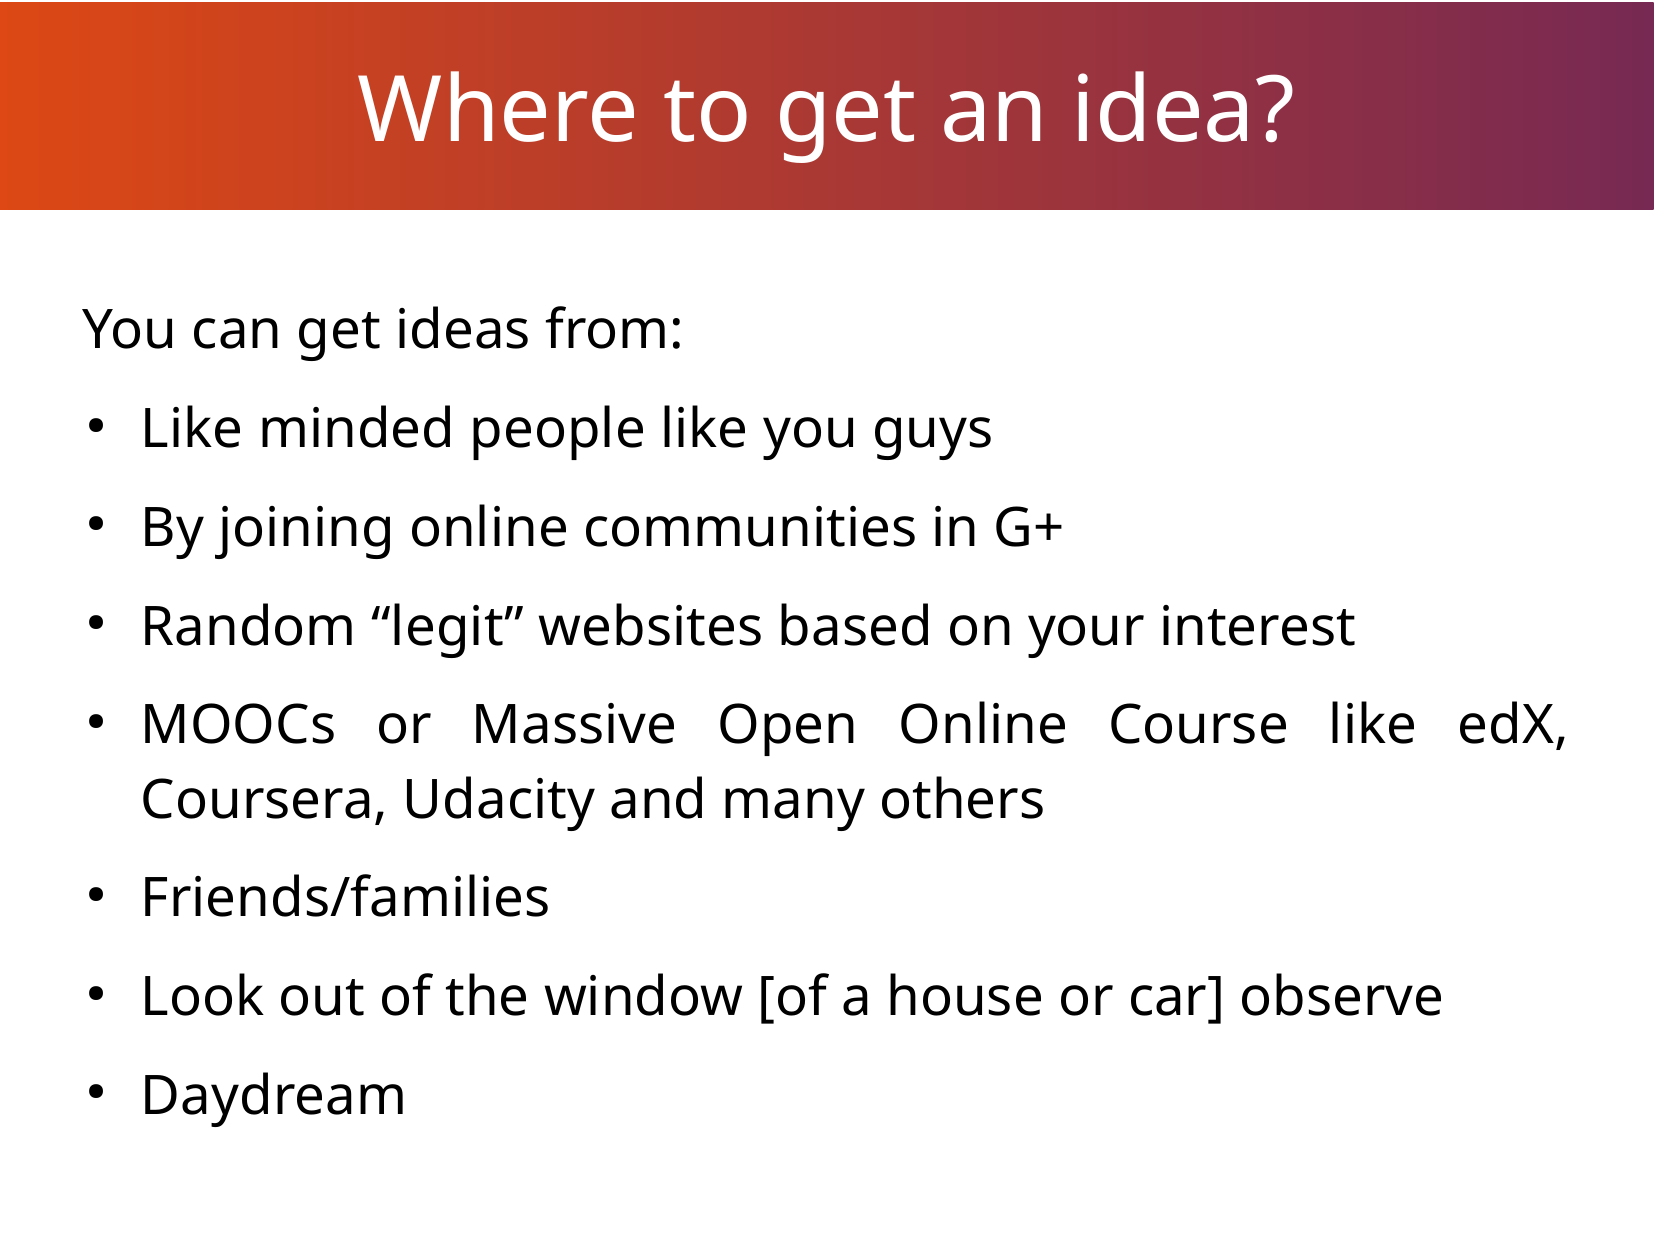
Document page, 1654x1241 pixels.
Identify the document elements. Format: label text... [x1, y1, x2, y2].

list You can get ideas from: Like minded people like you guys By joining online communities in G+ Random “legit” websites based on your interest MOOCs or Massive Open Online Course like edX, Coursera, Udacity and many others Friends/families Look out of the window [of a house or car] observe Daydream [82, 290, 1571, 1134]
title Where to get an idea? [0, 2, 1654, 210]
